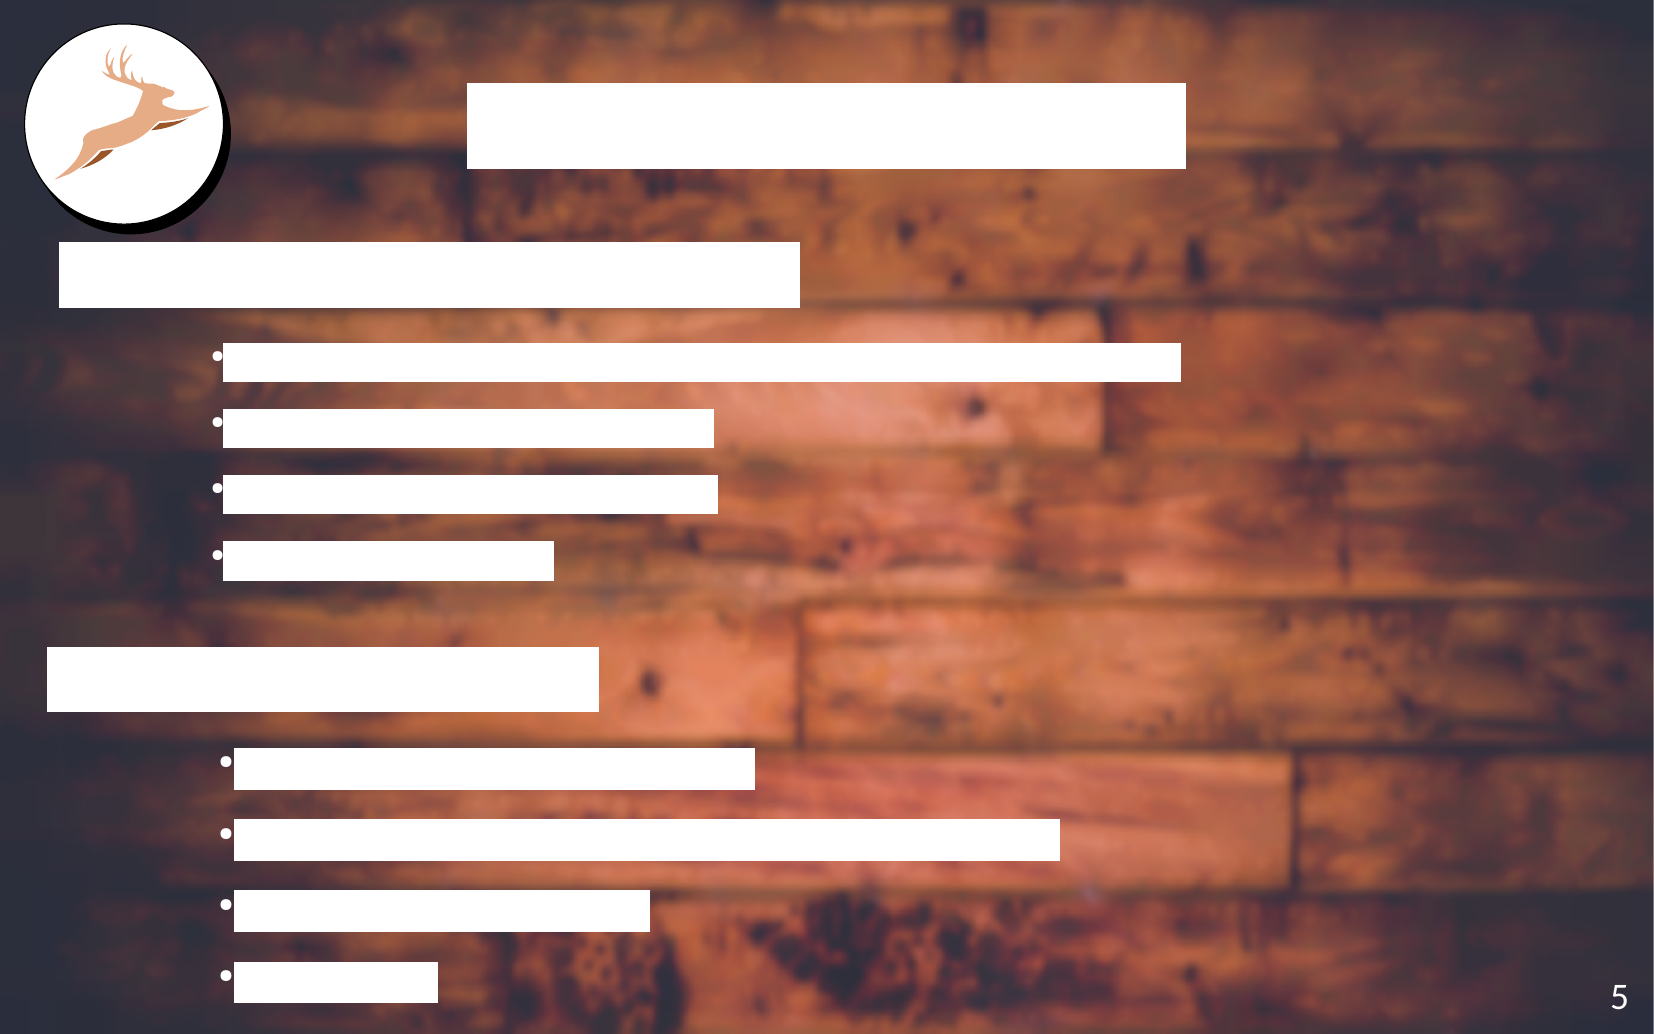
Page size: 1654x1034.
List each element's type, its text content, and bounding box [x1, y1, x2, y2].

list Gestion et synchronisation des travaux de chaque personne. Mises à niveaux et formations. Trouver du temps pour se voir. Finir dans les temps. [106, 333, 1594, 582]
picture [0, 0, 1654, 1034]
title Difficultés techniques [47, 633, 922, 727]
title Difficultés organisationnelles [59, 229, 934, 322]
title Difficultés rencontrés [237, 41, 1571, 214]
text_box 5 [1595, 964, 1642, 1025]
list Sécurité dans la partie cliente. Apprentissage et utilisation du framework Zend. Serveurs d'événements. Dashboard. [106, 738, 1595, 1034]
